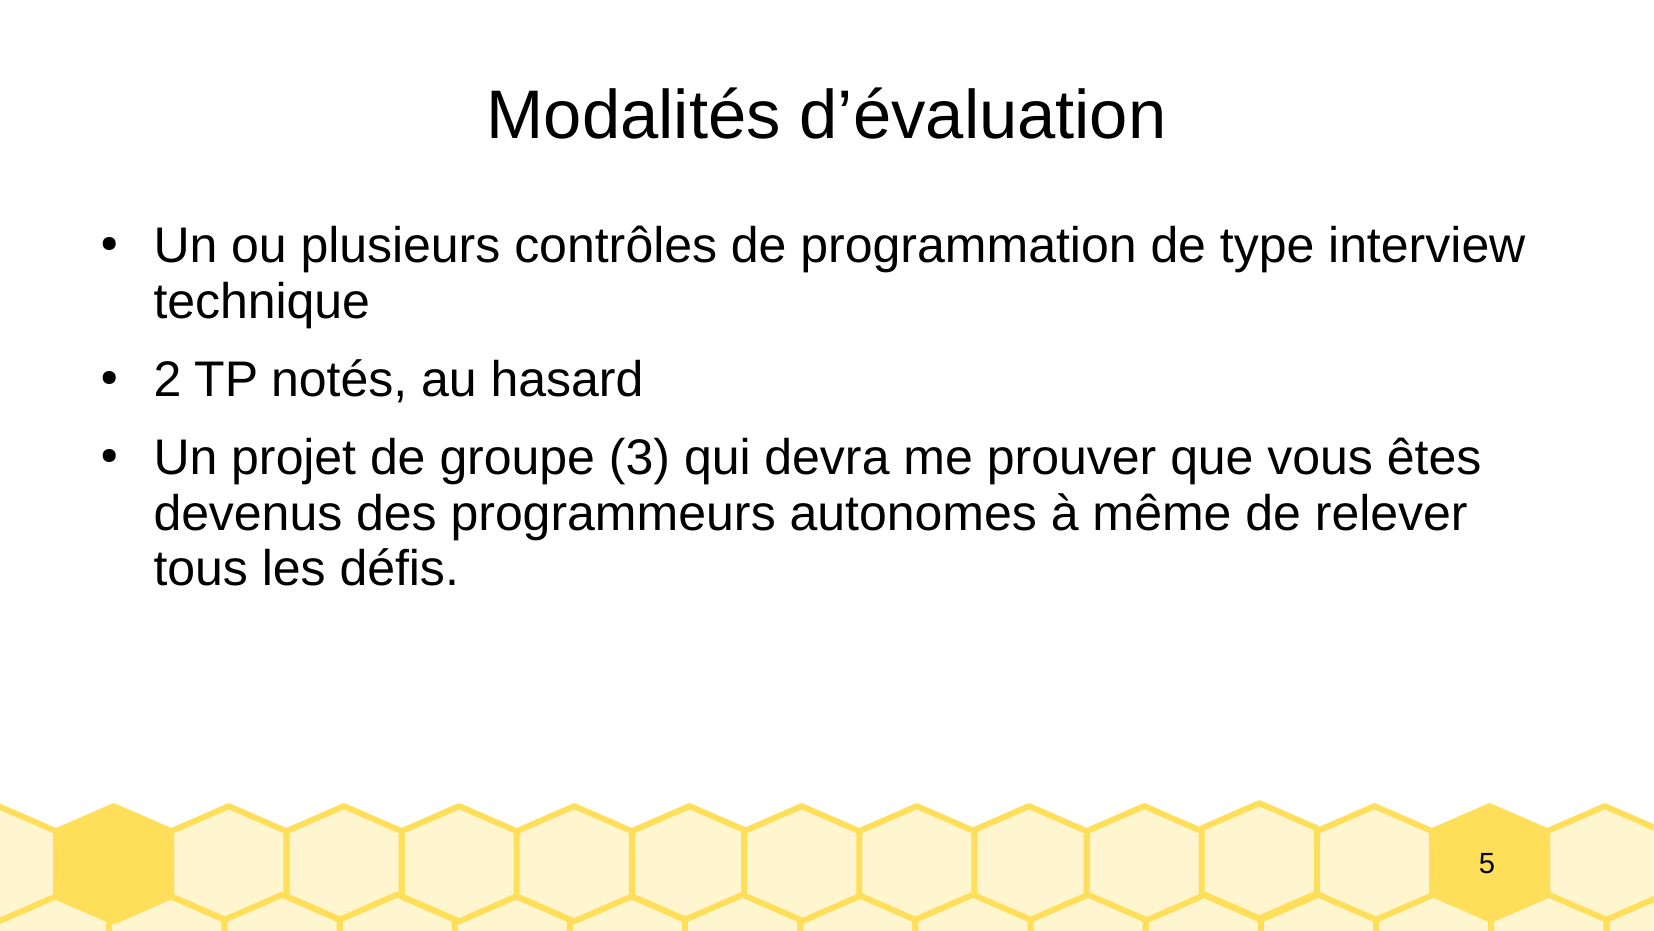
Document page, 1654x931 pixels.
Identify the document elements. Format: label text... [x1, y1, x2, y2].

list Un ou plusieurs contrôles de programmation de type interview technique 2 TP notés, au hasard Un projet de groupe (3) qui devra me prouver que vous êtes devenus des programmeurs autonomes à même de relever tous les défis. [82, 217, 1571, 758]
title Modalités d’évaluation [82, 37, 1571, 193]
